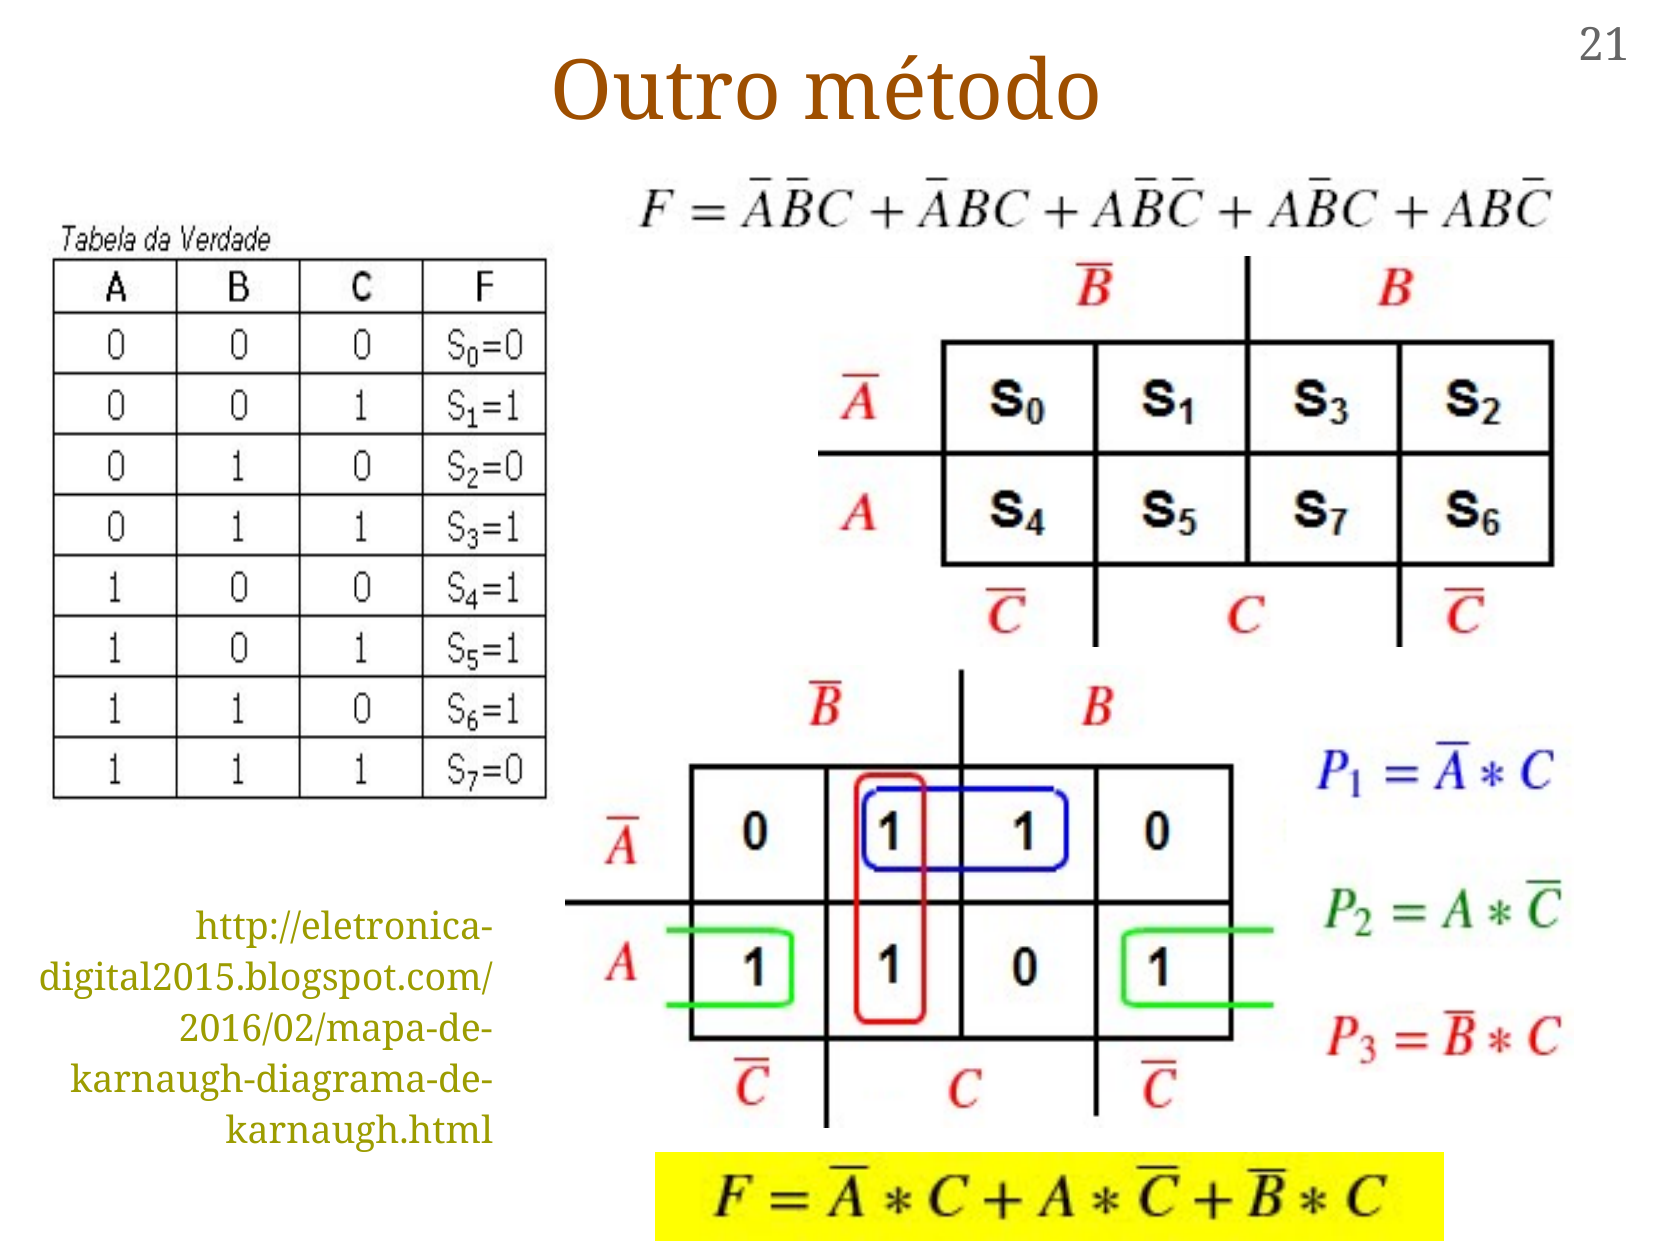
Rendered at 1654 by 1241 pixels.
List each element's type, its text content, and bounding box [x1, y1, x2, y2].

picture [32, 201, 1574, 1128]
text_box http://eletronica-digital2015.blogspot.com/2016/02/mapa-de-karnaugh-diagrama-de-karnaugh.html [23, 891, 508, 1229]
title Outro método [59, 29, 1595, 148]
picture [625, 160, 1572, 647]
picture [655, 1152, 1444, 1241]
